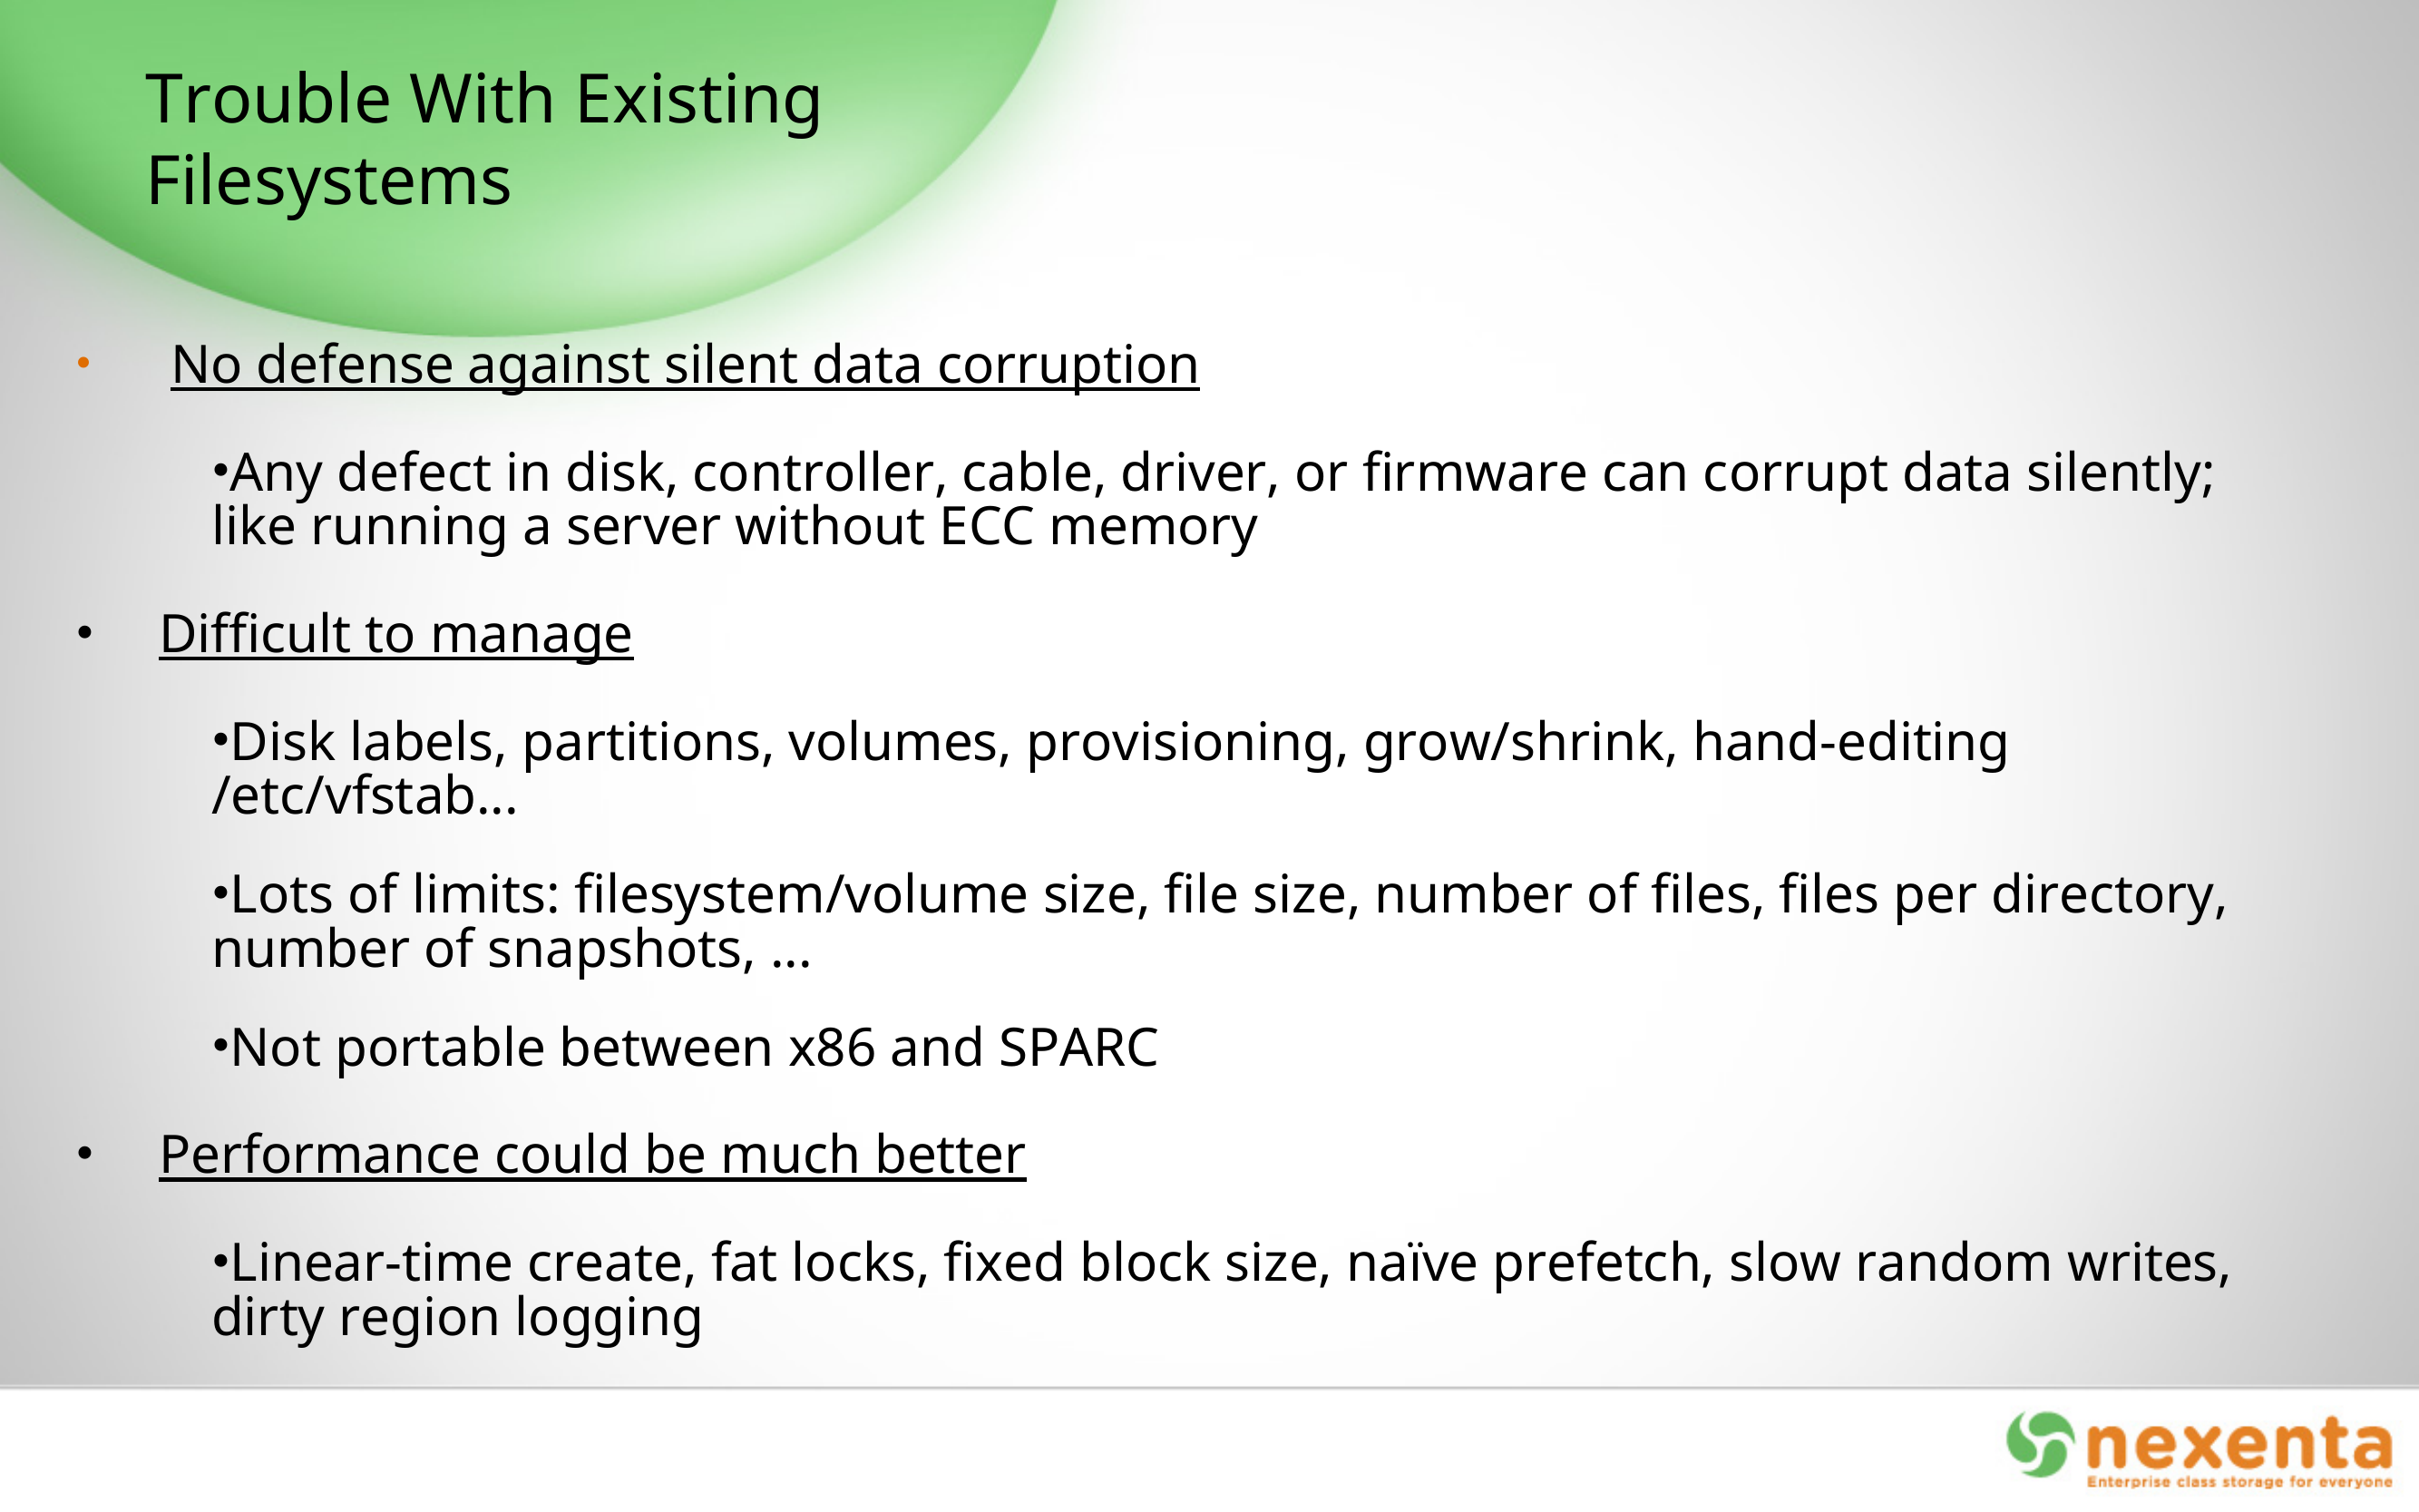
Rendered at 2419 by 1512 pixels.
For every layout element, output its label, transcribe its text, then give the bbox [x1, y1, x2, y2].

picture [0, 0, 2419, 1512]
text_box Trouble With Existing Filesystems [145, 54, 915, 244]
text_box No defense against silent data corruption Any defect in disk, controller, cable, driver, or firmware can corrupt data silently; like running a server without ECC memory Difficult to manage Disk labels, partitions, volumes, provisioning, grow/shrink, hand-editing /etc/vfstab... Lots of limits: filesystem/volume size, file size, number of files, files per directory, number of snapshots, ... Not portable between x86 and SPARC Performance could be much better Linear-time create, fat locks, fixed block size, naïve prefetch, slow random writes, dirty region logging [75, 340, 2313, 1346]
